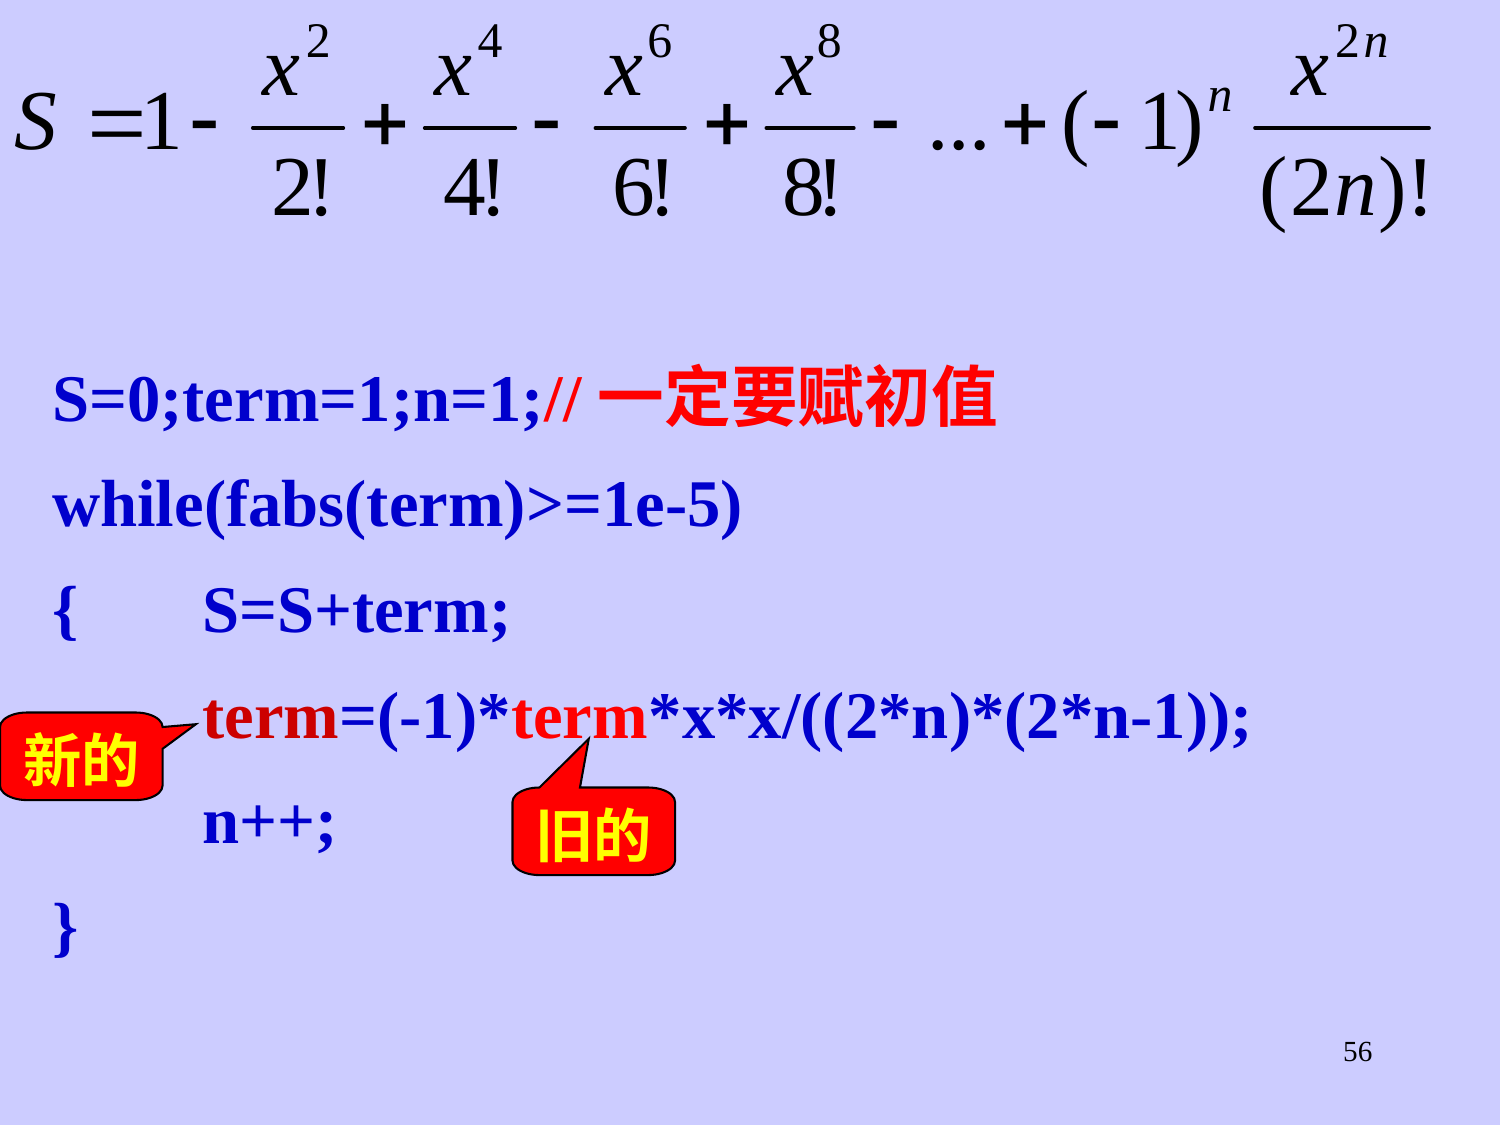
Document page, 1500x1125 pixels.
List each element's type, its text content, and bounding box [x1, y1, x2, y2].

chart [0, 0, 1450, 249]
text_box S=0;term=1;n=1;//一定要赋初值 while(fabs(term)>=1e-5) { S=S+term; term=(-1)*term*x*x/((2*n)*(2*n-1)); n++; } [37, 362, 1313, 971]
text_box 新的 [0, 712, 196, 801]
text_box 旧的 [512, 738, 676, 876]
text_box <编号> [1074, 1025, 1388, 1101]
